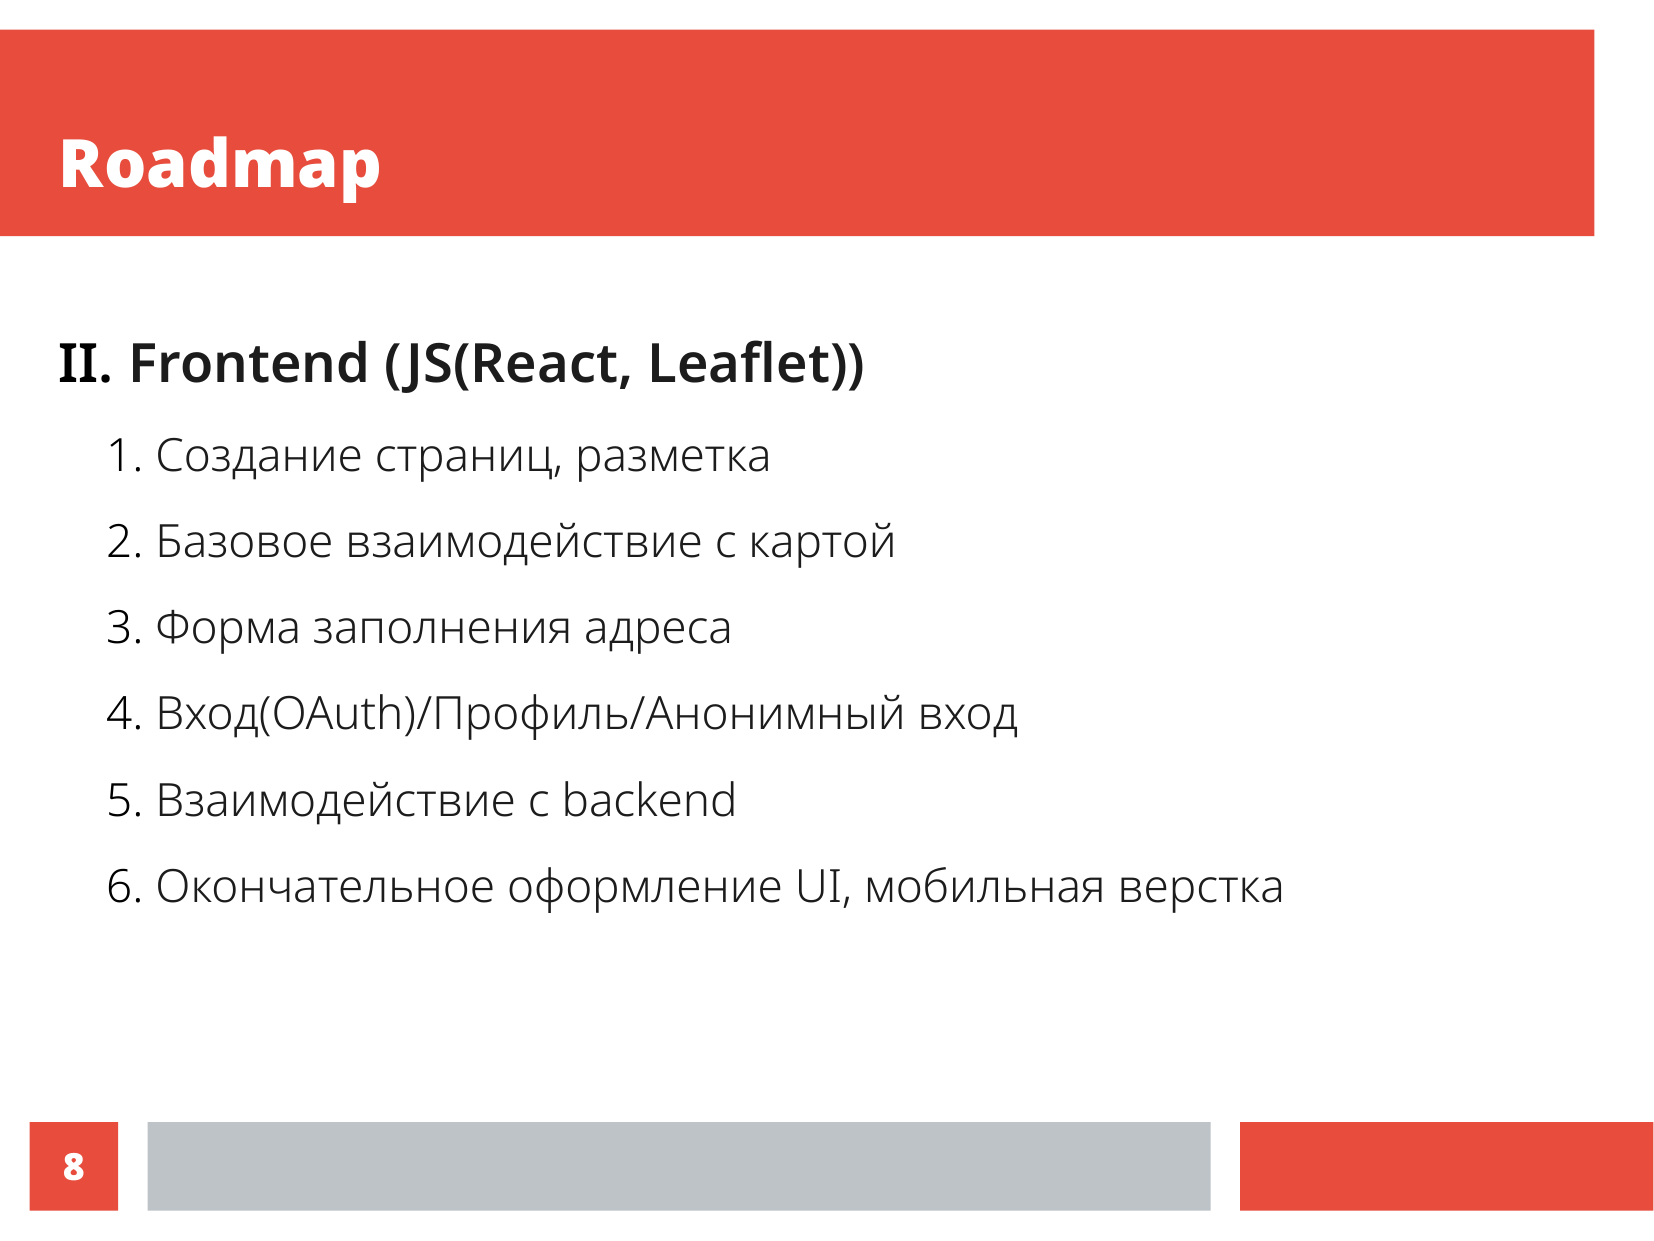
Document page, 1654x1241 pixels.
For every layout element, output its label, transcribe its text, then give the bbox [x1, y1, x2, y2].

title Roadmap [59, 59, 1595, 207]
list Frontend (JS(React, Leaflet)) Создание страниц, разметка Базовое взаимодействие с картой Форма заполнения адреса Вход(OAuth)/Профиль/Анонимный вход Взаимодействие с backend Окончательное оформление UI, мобильная верстка [59, 324, 1565, 1093]
